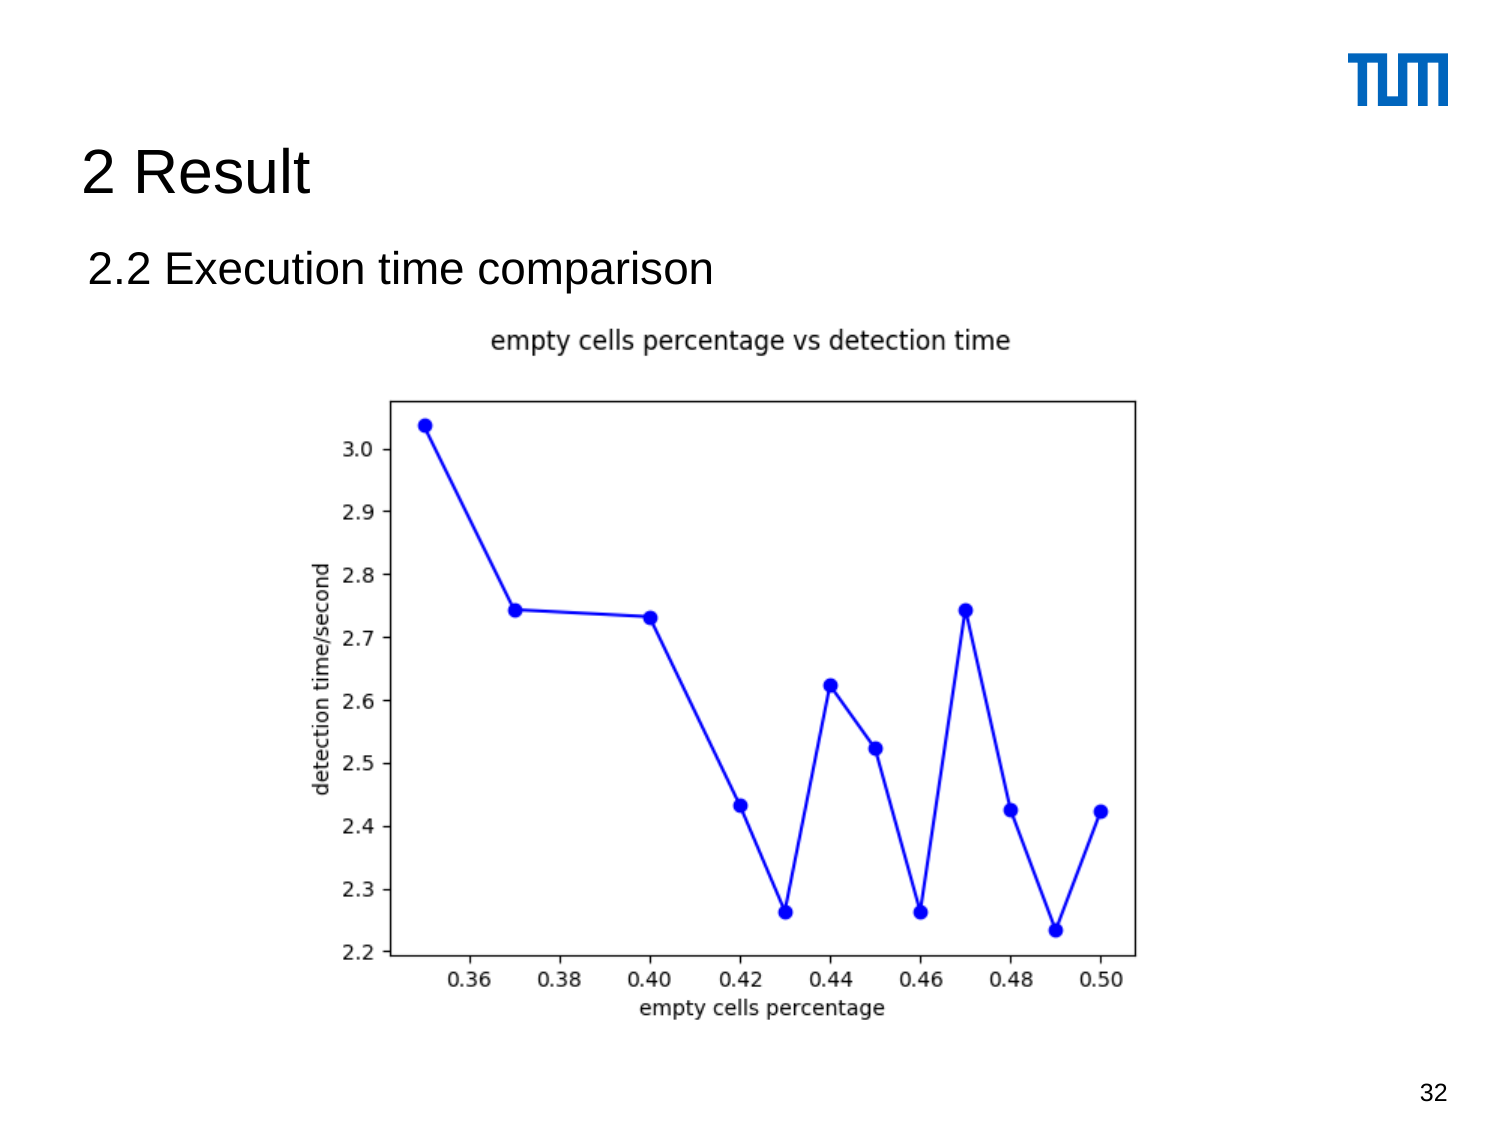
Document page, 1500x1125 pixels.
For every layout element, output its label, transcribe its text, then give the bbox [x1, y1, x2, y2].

picture [270, 314, 1231, 1035]
slide_number <number> [1111, 1061, 1448, 1122]
title 2 Result [81, 139, 1110, 207]
list 2.2 Execution time comparison [87, 231, 1416, 963]
